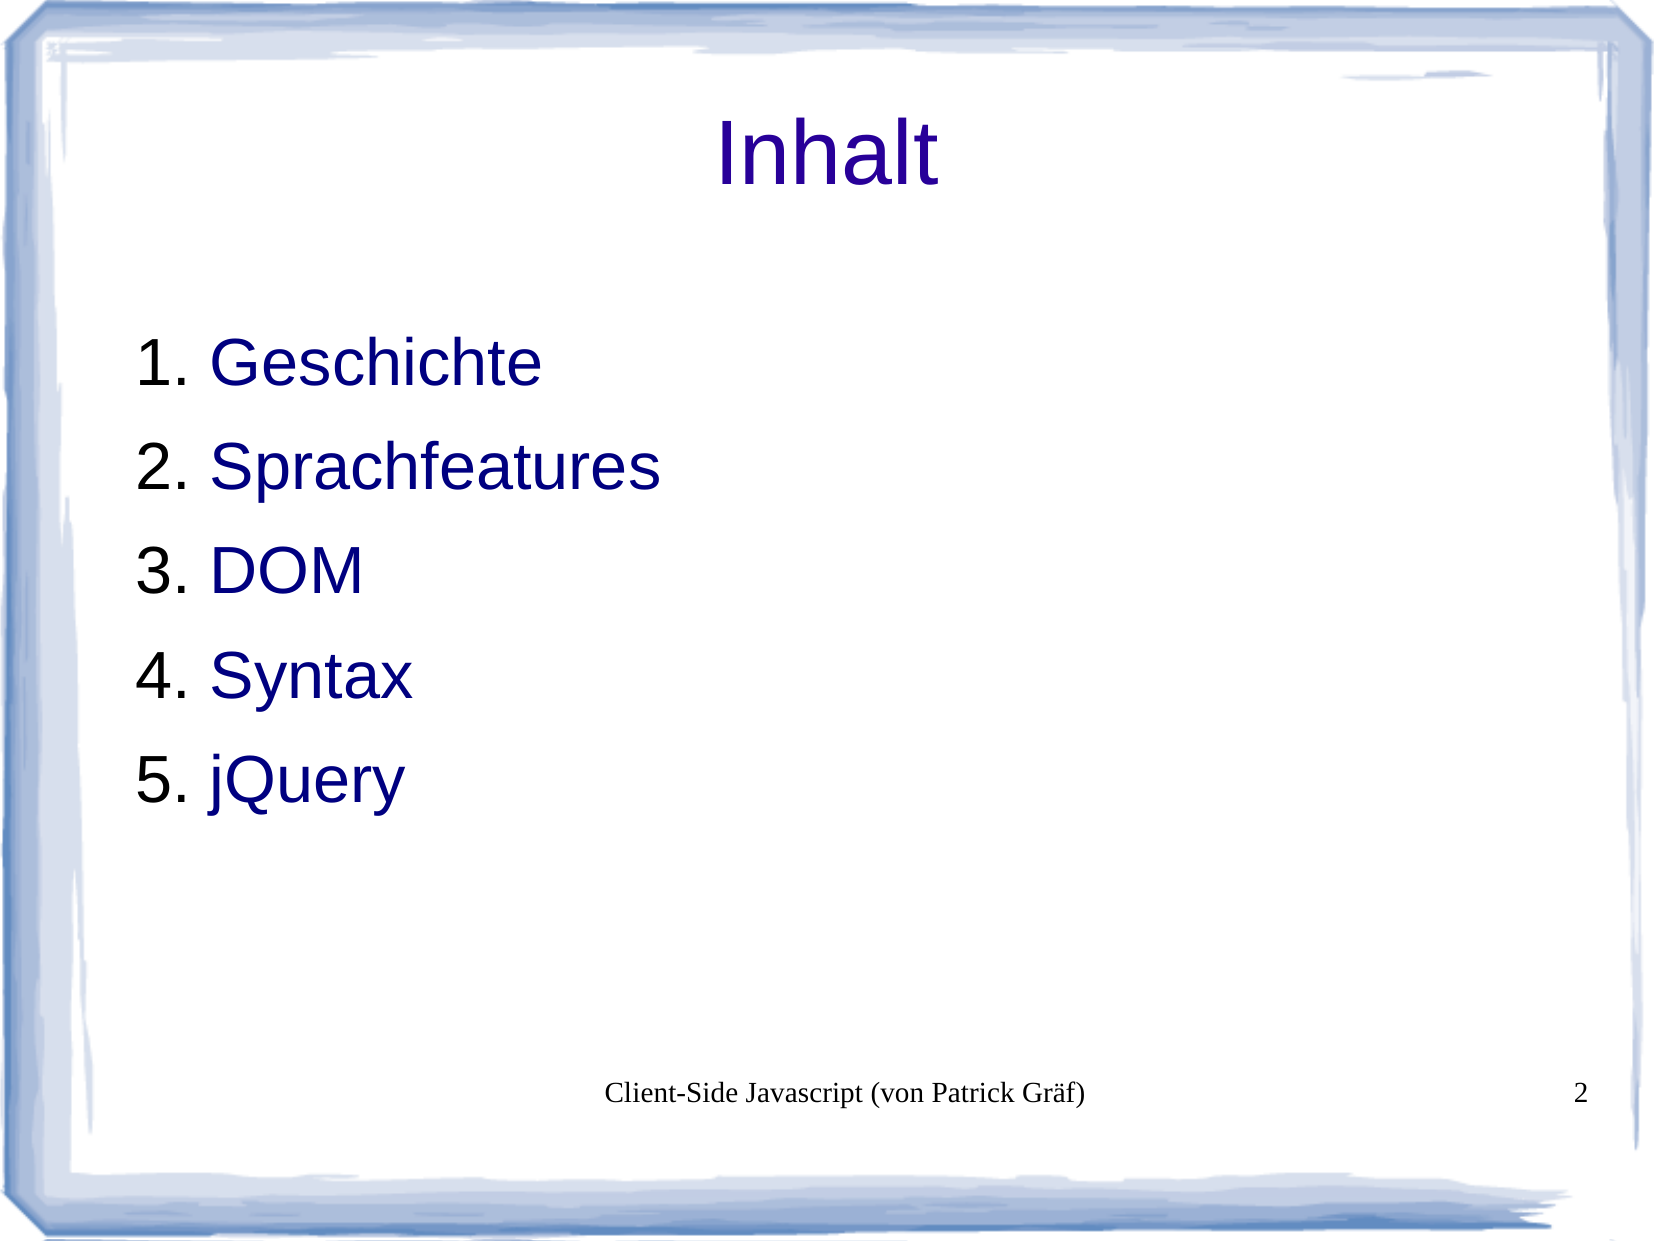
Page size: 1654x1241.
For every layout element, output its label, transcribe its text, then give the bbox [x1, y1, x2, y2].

title Inhalt [82, 49, 1571, 257]
picture [0, 0, 1654, 1241]
list Geschichte Sprachfeatures DOM Syntax jQuery [118, 324, 1571, 1004]
